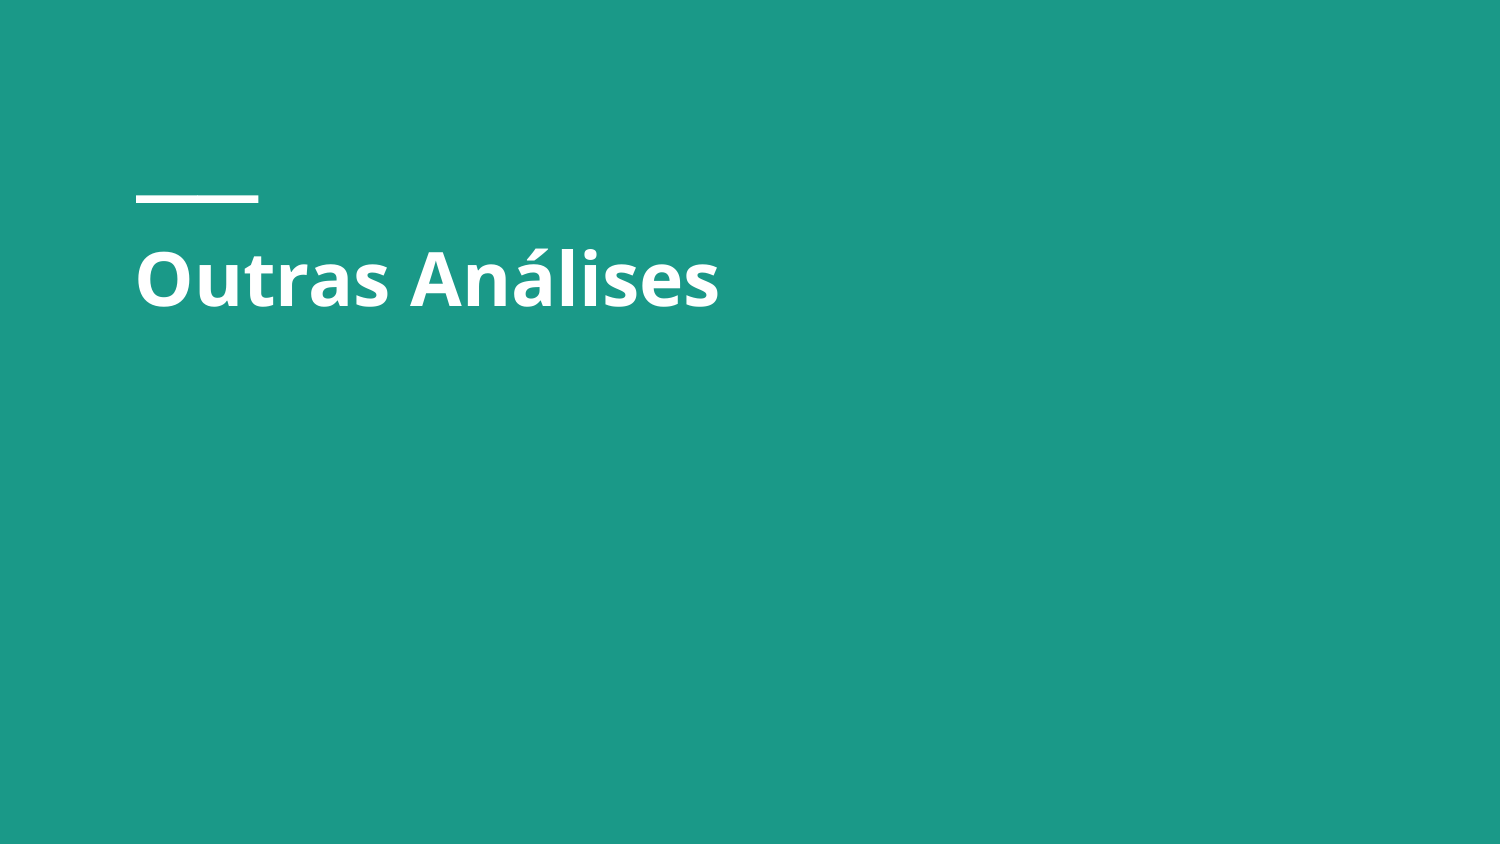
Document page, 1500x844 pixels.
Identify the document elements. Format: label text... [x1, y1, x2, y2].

title Outras Análises [119, 216, 1381, 466]
